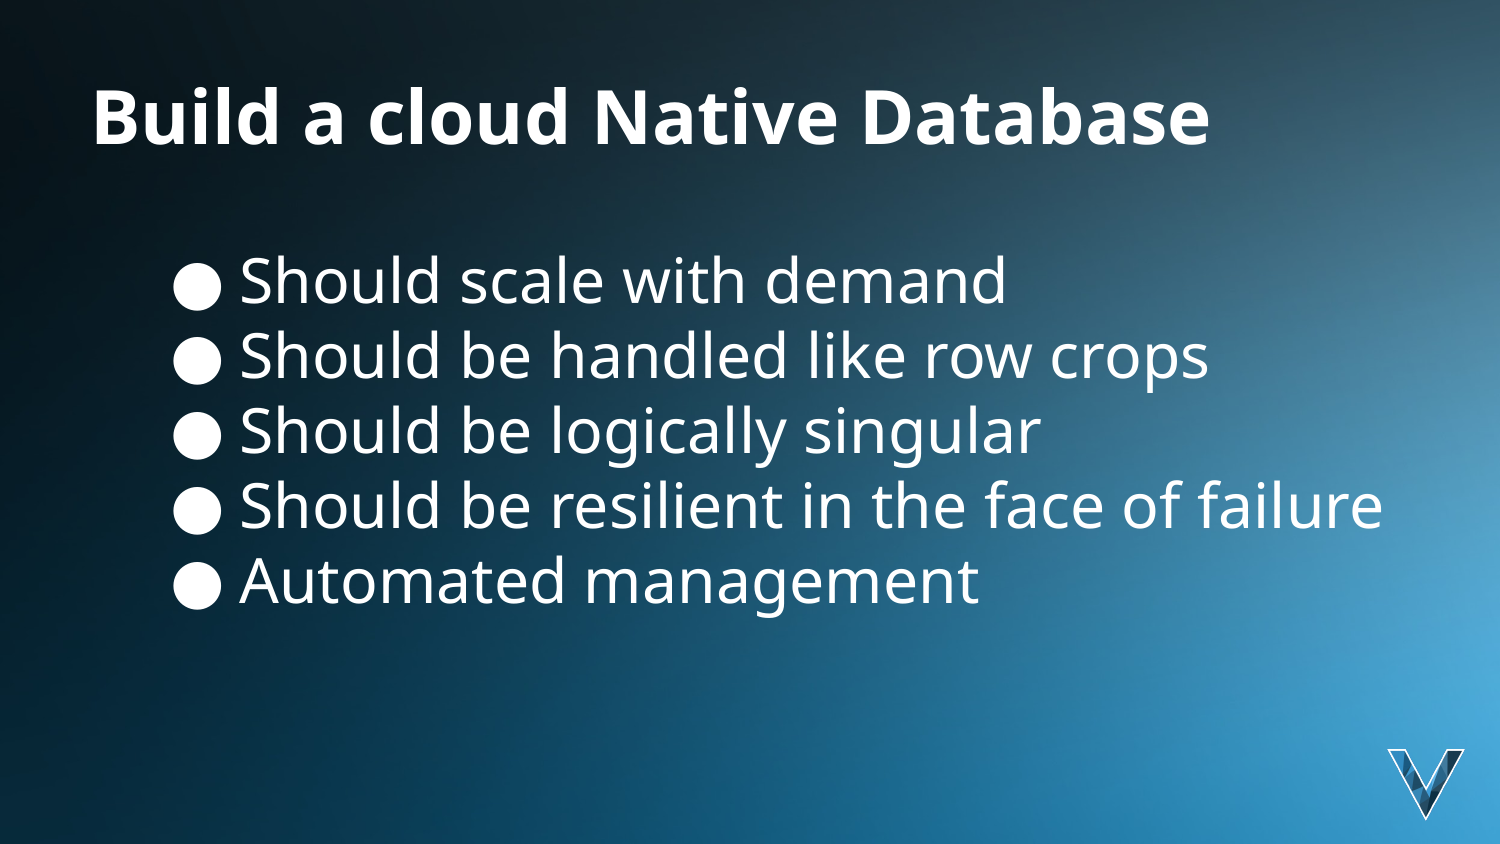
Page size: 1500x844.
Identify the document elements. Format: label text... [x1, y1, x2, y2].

list Should scale with demand Should be handled like row crops Should be logically singular Should be resilient in the face of failure Automated management [149, 226, 1425, 808]
picture [0, 0, 1500, 844]
title Build a cloud Native Database [75, 33, 1425, 175]
